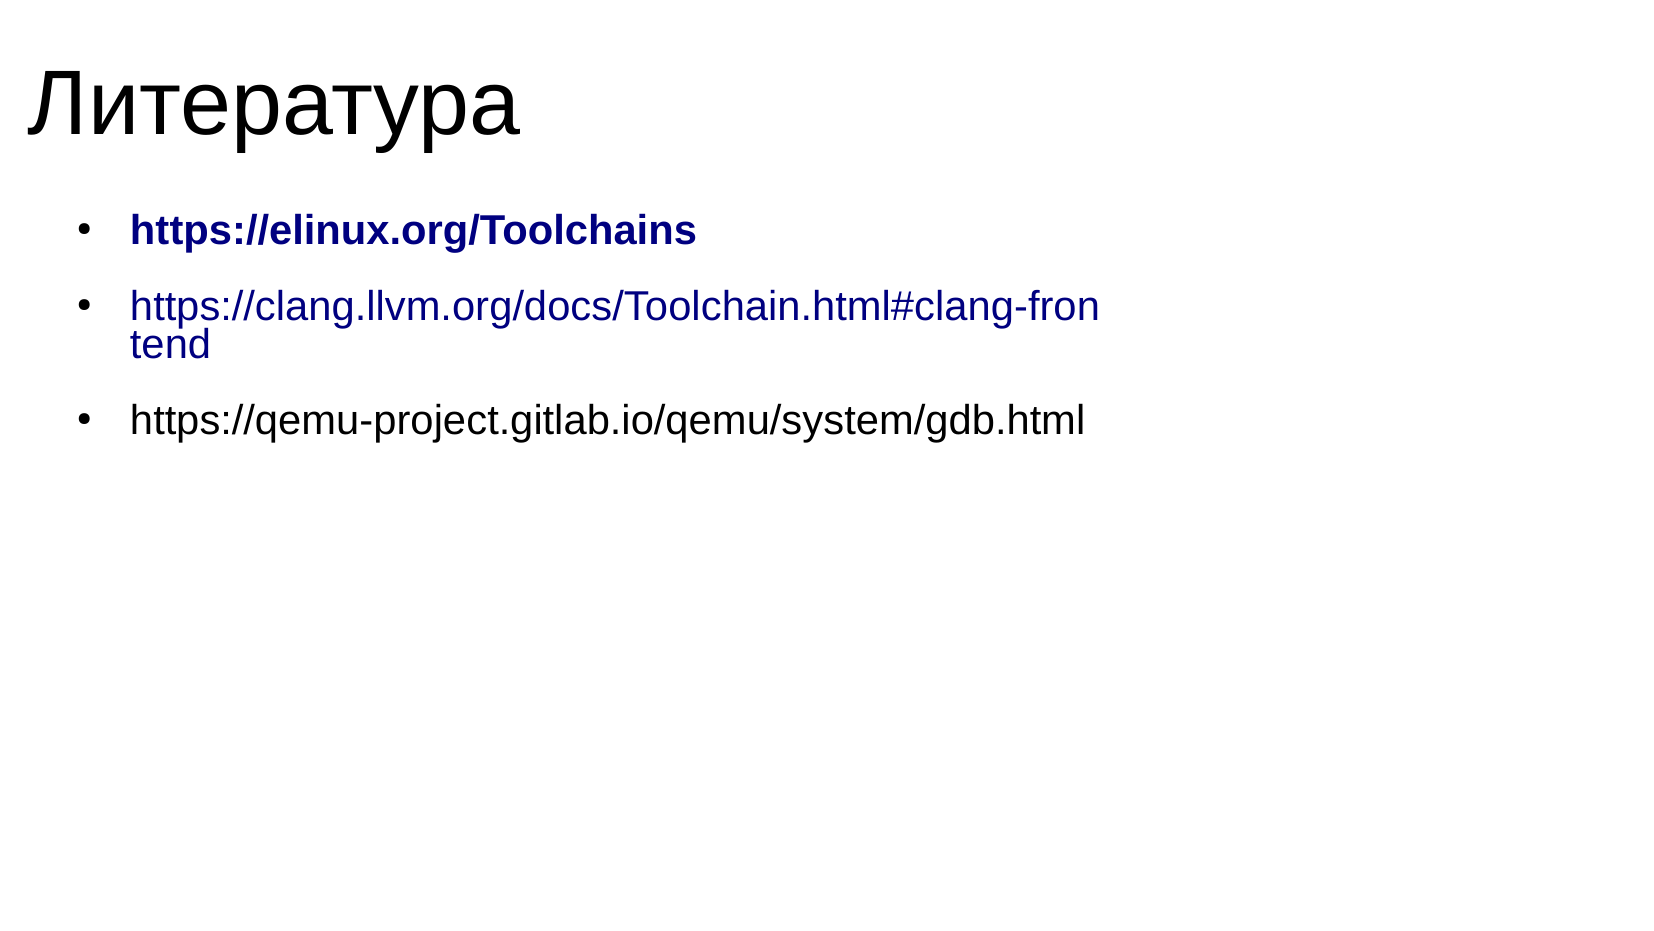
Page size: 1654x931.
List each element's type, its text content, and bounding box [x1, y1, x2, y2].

list https://elinux.org/Toolchains https://clang.llvm.org/docs/Toolchain.html#clang-frontend https://qemu-project.gitlab.io/qemu/system/gdb.html [59, 206, 1106, 747]
title Литература [27, 25, 1517, 181]
